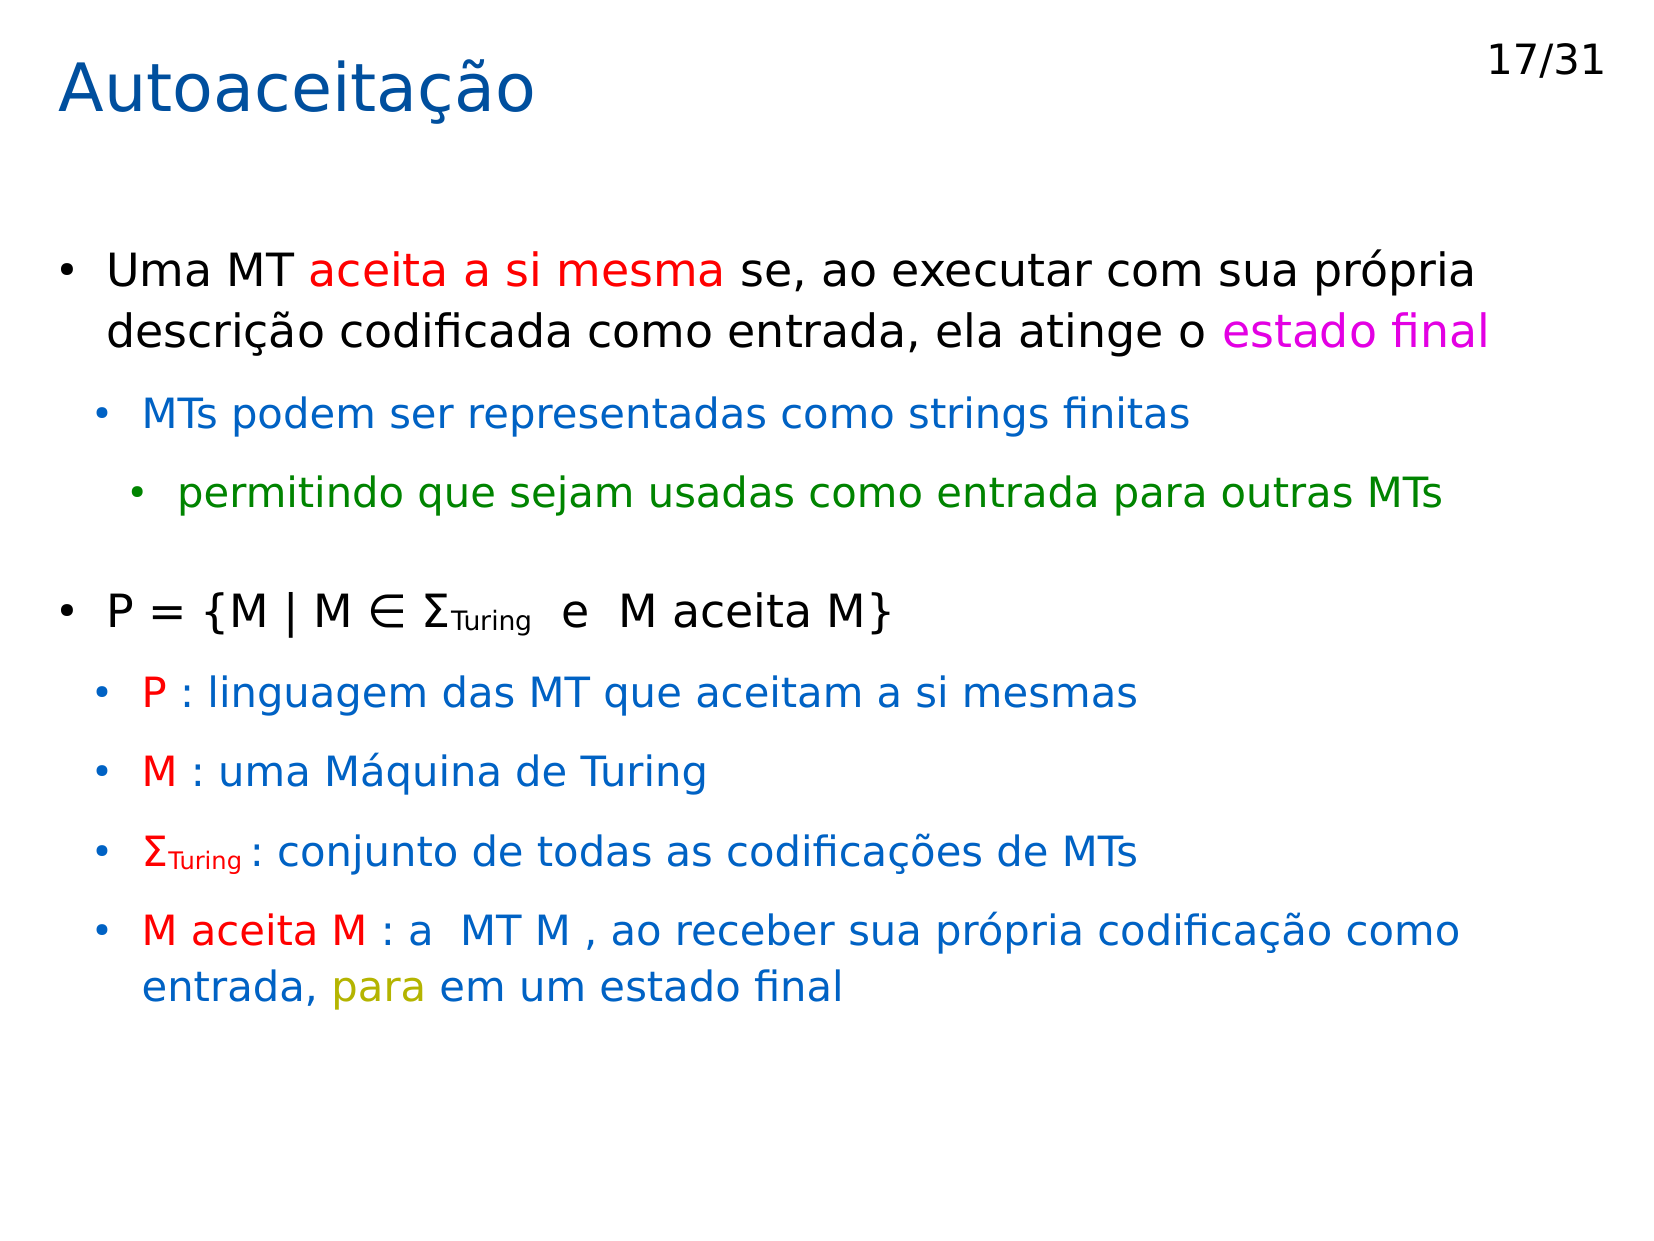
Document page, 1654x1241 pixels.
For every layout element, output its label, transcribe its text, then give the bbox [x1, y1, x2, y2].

list Uma MT aceita a si mesma se, ao executar com sua própria descrição codificada como entrada, ela atinge o estado final MTs podem ser representadas como strings finitas permitindo que sejam usadas como entrada para outras MTs P = {M | M ∈ ΣTuring e M aceita M} P : linguagem das MT que aceitam a si mesmas M : uma Máquina de Turing ΣTuring : conjunto de todas as codificações de MTs M aceita M : a MT M , ao receber sua própria codificação como entrada, para em um estado final [59, 236, 1595, 1211]
title Autoaceitação [59, 29, 1506, 148]
